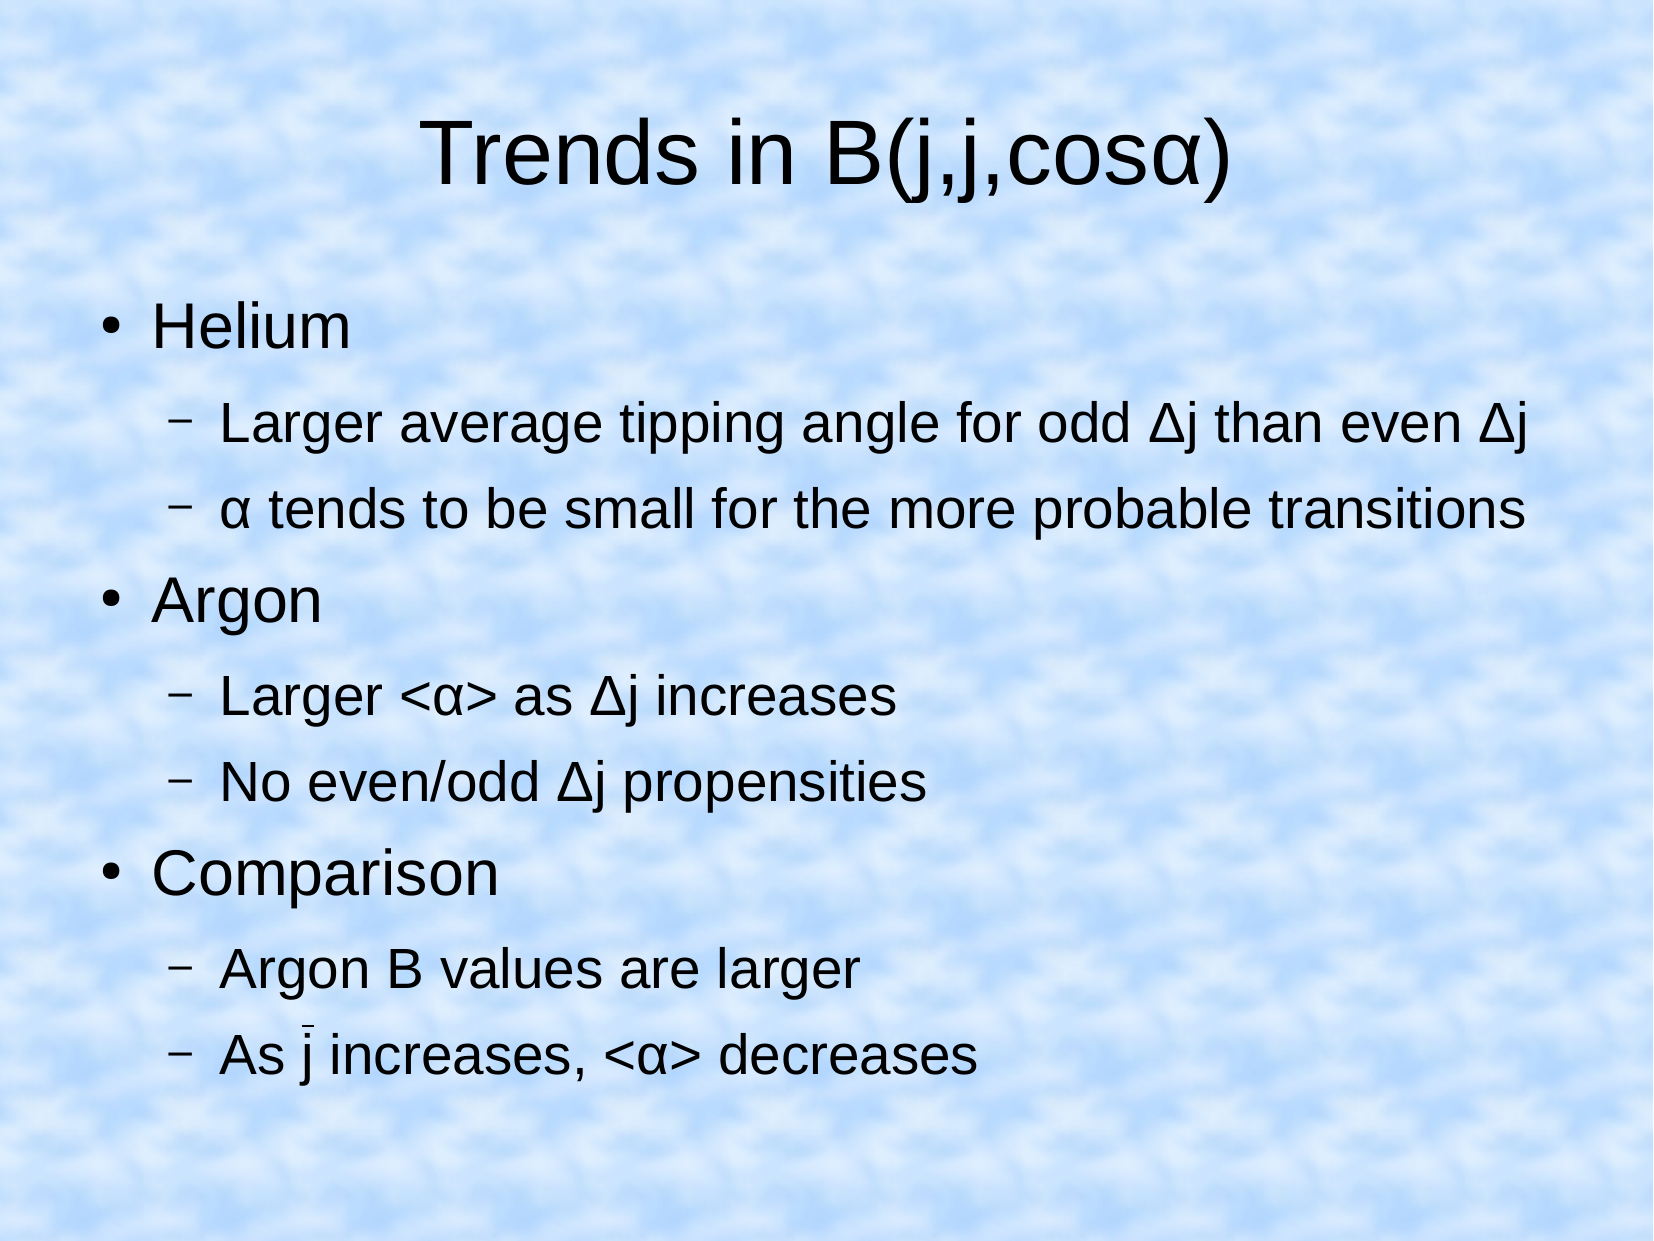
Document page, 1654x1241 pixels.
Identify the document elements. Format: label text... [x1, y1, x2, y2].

title Trends in B(j,j,cosα) [82, 49, 1571, 257]
picture [0, 0, 1654, 1241]
list Helium Larger average tipping angle for odd Δj than even Δj α tends to be small for the more probable transitions Argon Larger <α> as Δj increases No even/odd Δj propensities Comparison Argon B values are larger As j increases, <α> decreases [82, 290, 1571, 1201]
